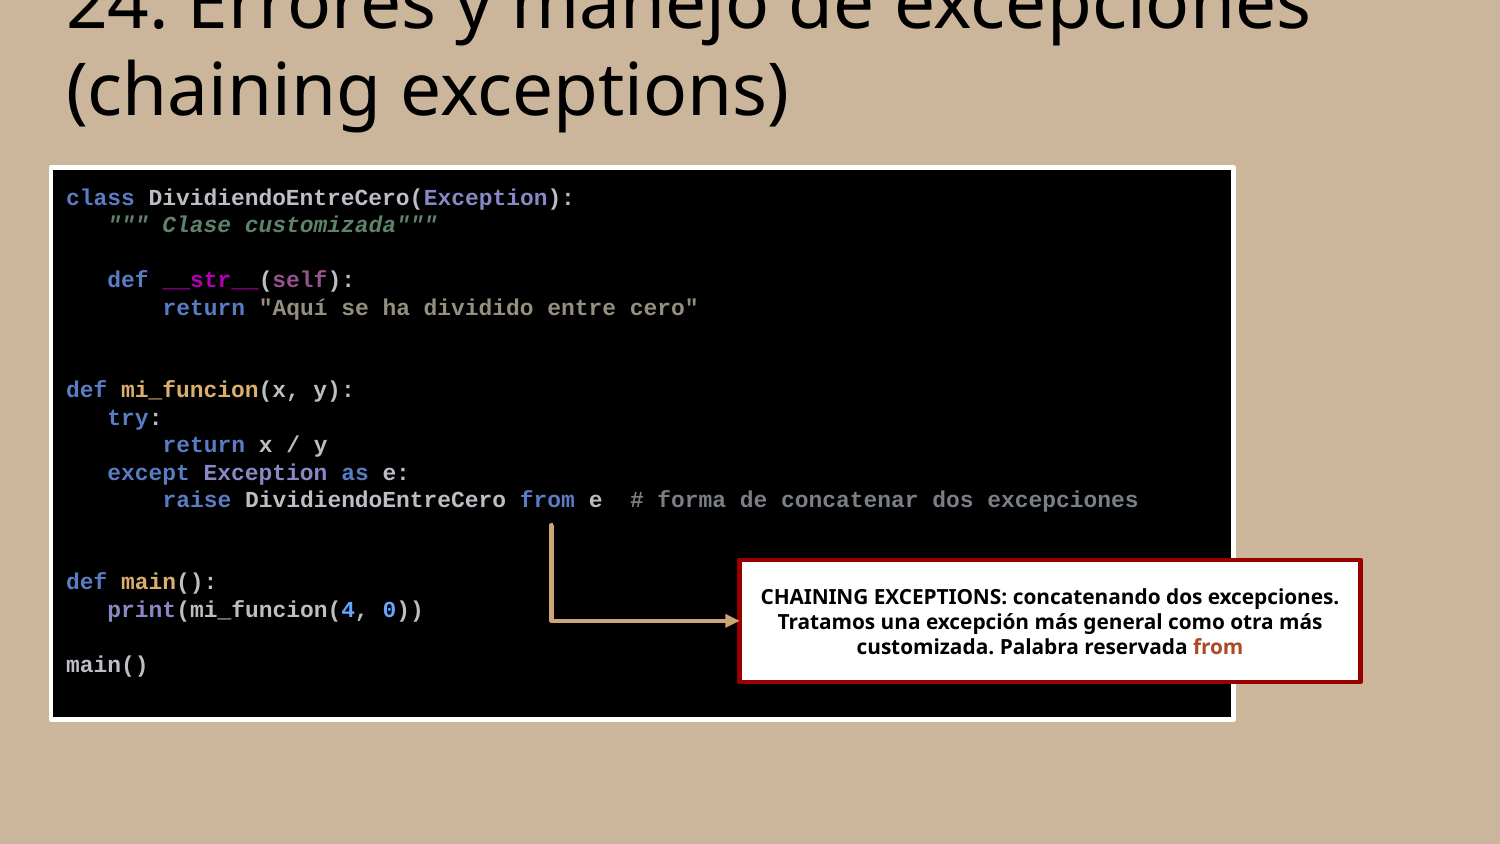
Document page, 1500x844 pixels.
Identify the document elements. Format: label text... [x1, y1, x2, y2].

text_box class DividiendoEntreCero(Exception): """ Clase customizada""" def __str__(self): return "Aquí se ha dividido entre cero" def mi_funcion(x, y): try: return x / y except Exception as e: raise DividiendoEntreCero from e # forma de concatenar dos excepciones def main(): print(mi_funcion(4, 0)) main() [51, 167, 1234, 720]
title 24. Errores y manejo de excepciones (chaining exceptions) [51, 8, 1449, 146]
text_box CHAINING EXCEPTIONS: concatenando dos excepciones. Tratamos una excepción más general como otra más customizada. Palabra reservada from [739, 559, 1361, 682]
